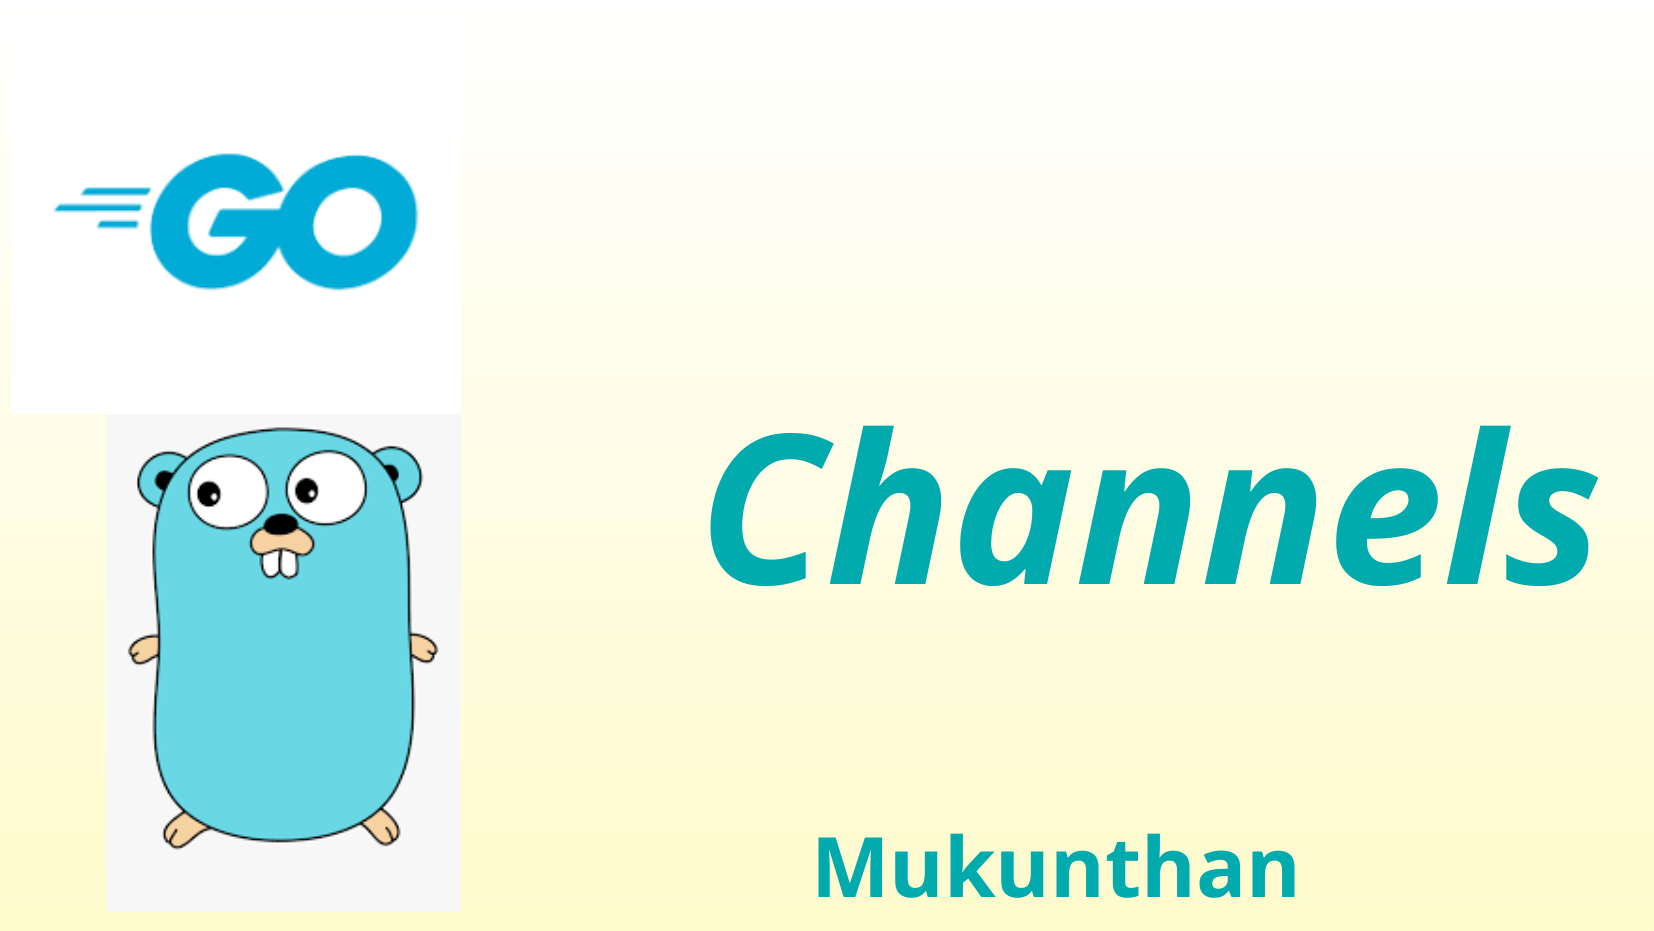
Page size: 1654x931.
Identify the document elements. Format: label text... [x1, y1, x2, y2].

text_box Channels [496, 354, 1619, 836]
picture [11, 17, 461, 913]
text_box Mukunthan Ragavan [796, 801, 1630, 910]
